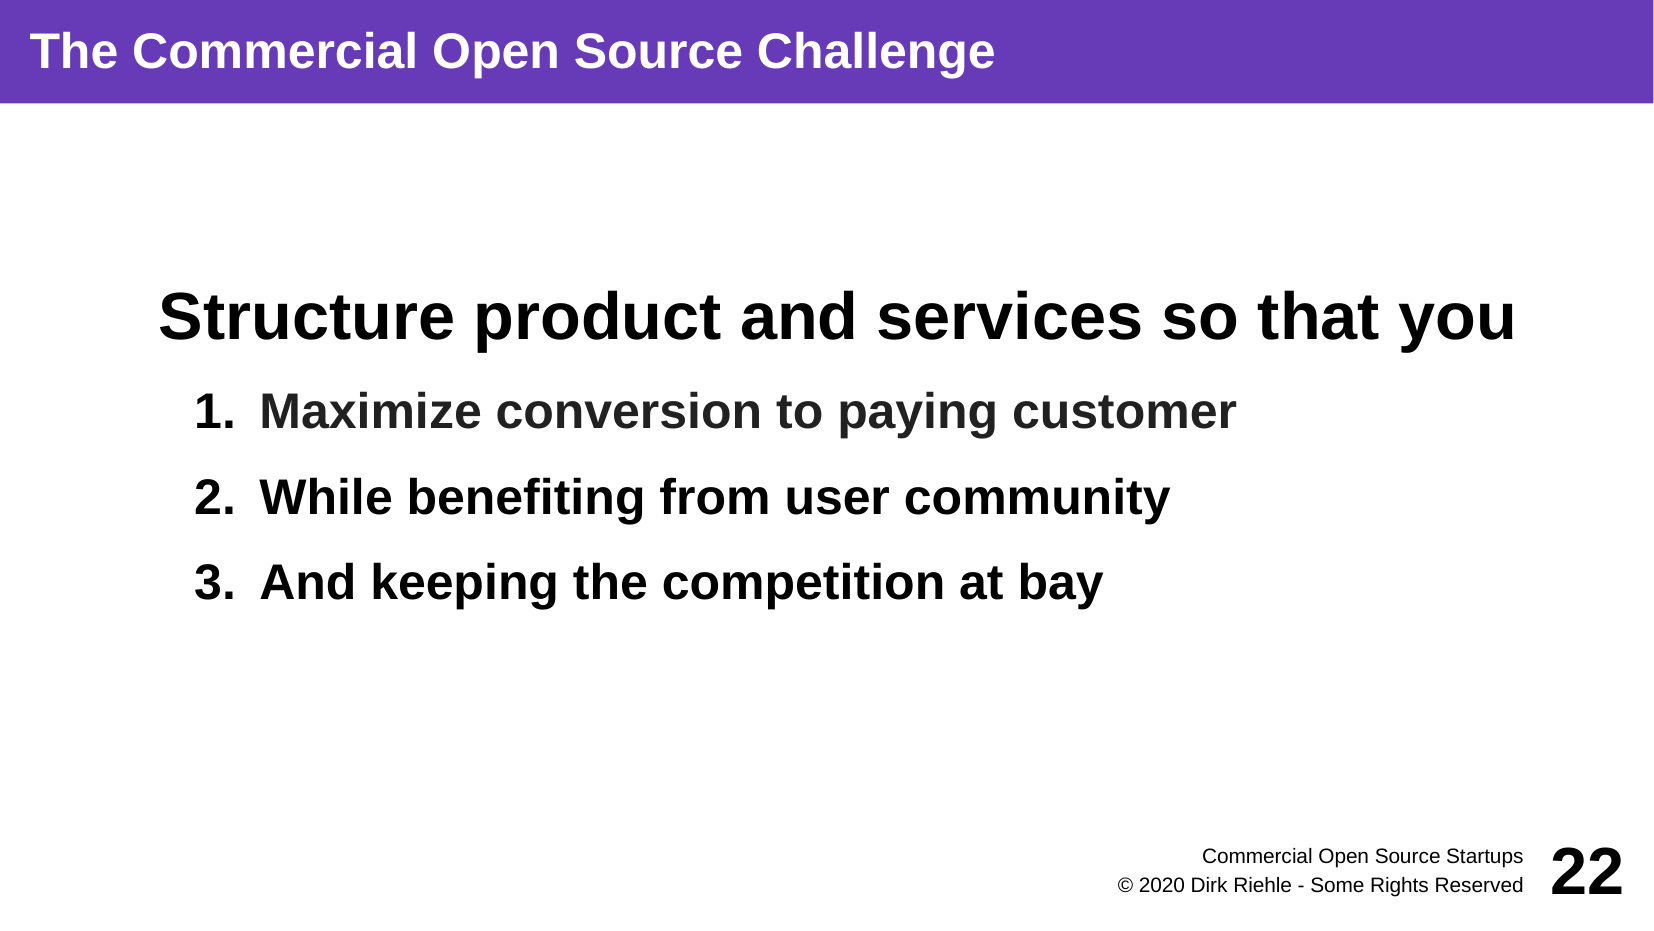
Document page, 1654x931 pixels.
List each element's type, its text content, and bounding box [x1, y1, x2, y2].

title The Commercial Open Source Challenge [0, 0, 1654, 104]
subtitle Structure product and services so that you Maximize conversion to paying customer While benefiting from user community And keeping the competition at bay [29, 132, 1625, 813]
